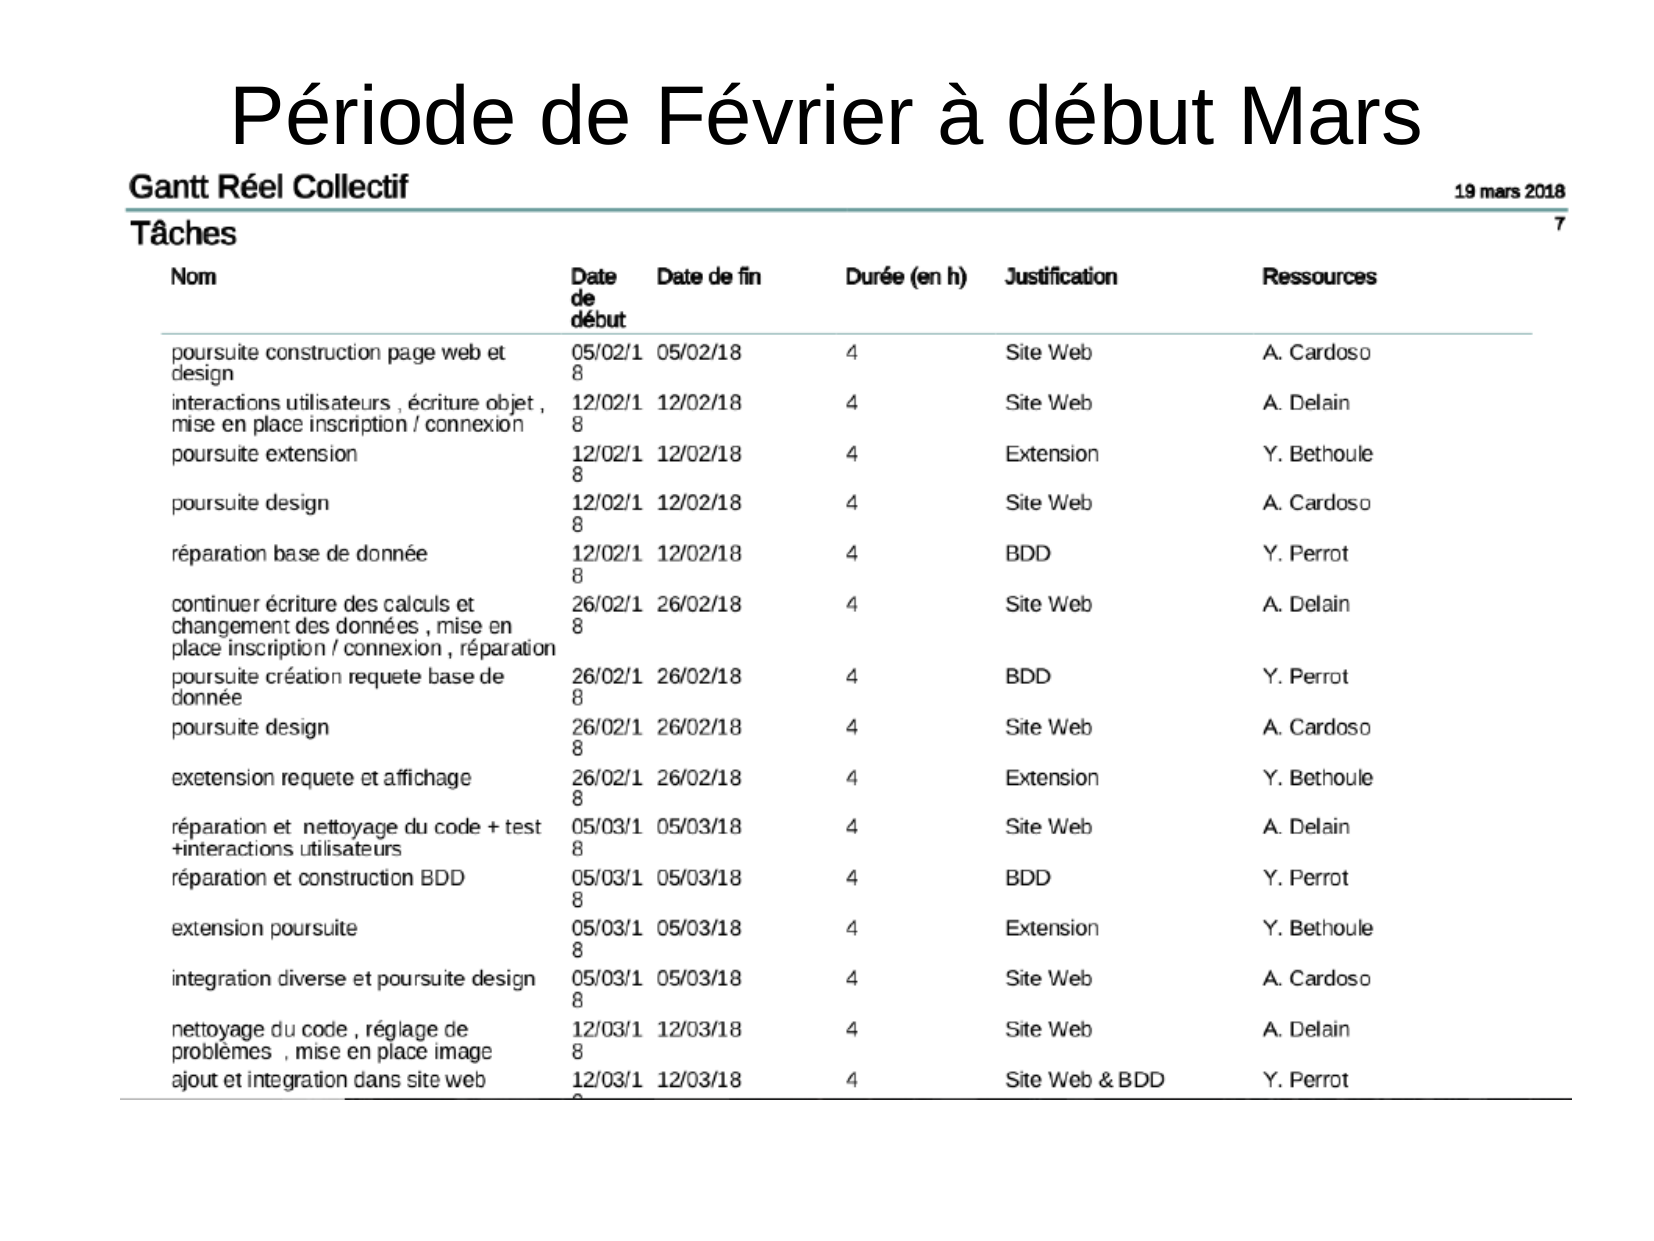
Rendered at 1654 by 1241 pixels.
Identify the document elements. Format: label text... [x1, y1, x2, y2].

title Période de Février à début Mars [82, 11, 1571, 219]
picture [120, 166, 1572, 1100]
